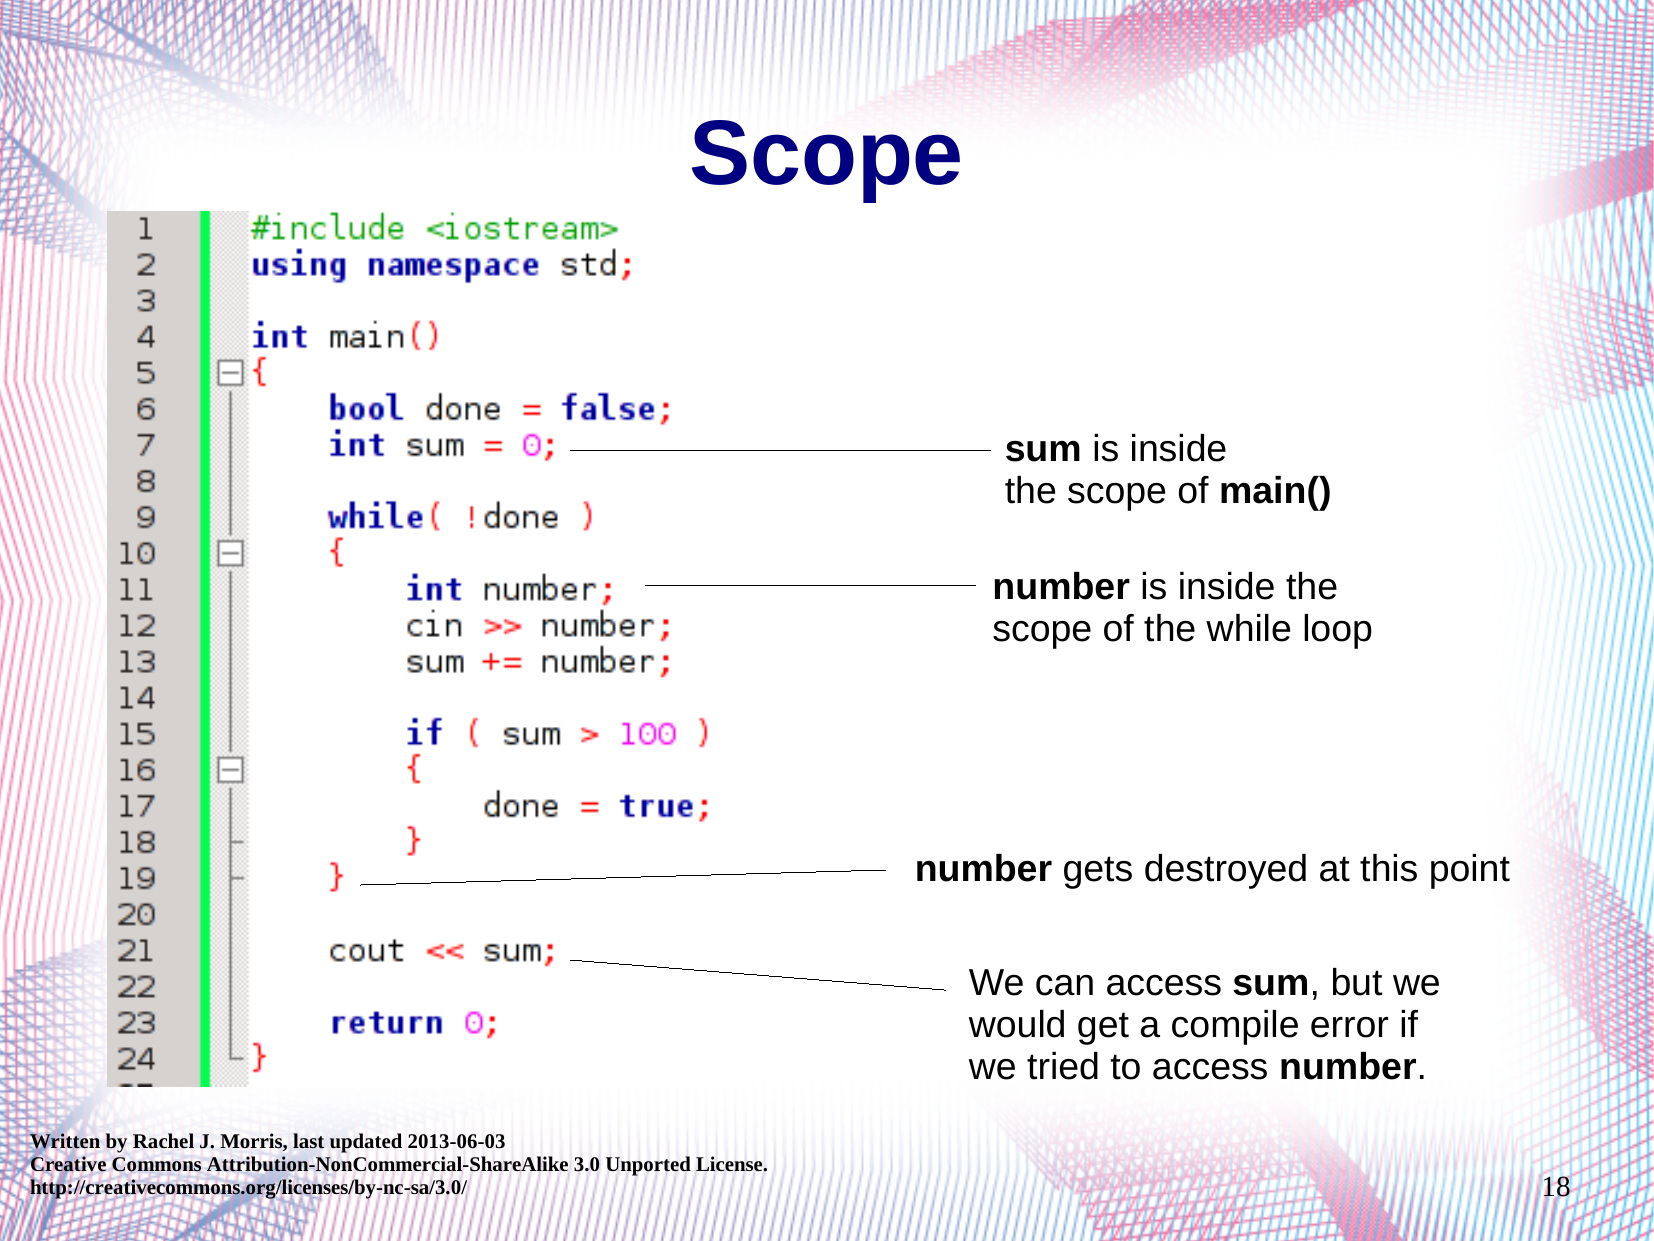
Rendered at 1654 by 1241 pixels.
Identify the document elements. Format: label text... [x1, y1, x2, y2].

text_box We can access sum, but we would get a compile error if we tried to access number. [954, 954, 1456, 1096]
text_box number gets destroyed at this point [900, 840, 1546, 897]
text_box sum is inside the scope of main() [990, 420, 1347, 519]
title Scope [82, 49, 1571, 257]
picture [0, 0, 1654, 1241]
text_box number is inside the scope of the while loop [977, 558, 1388, 657]
